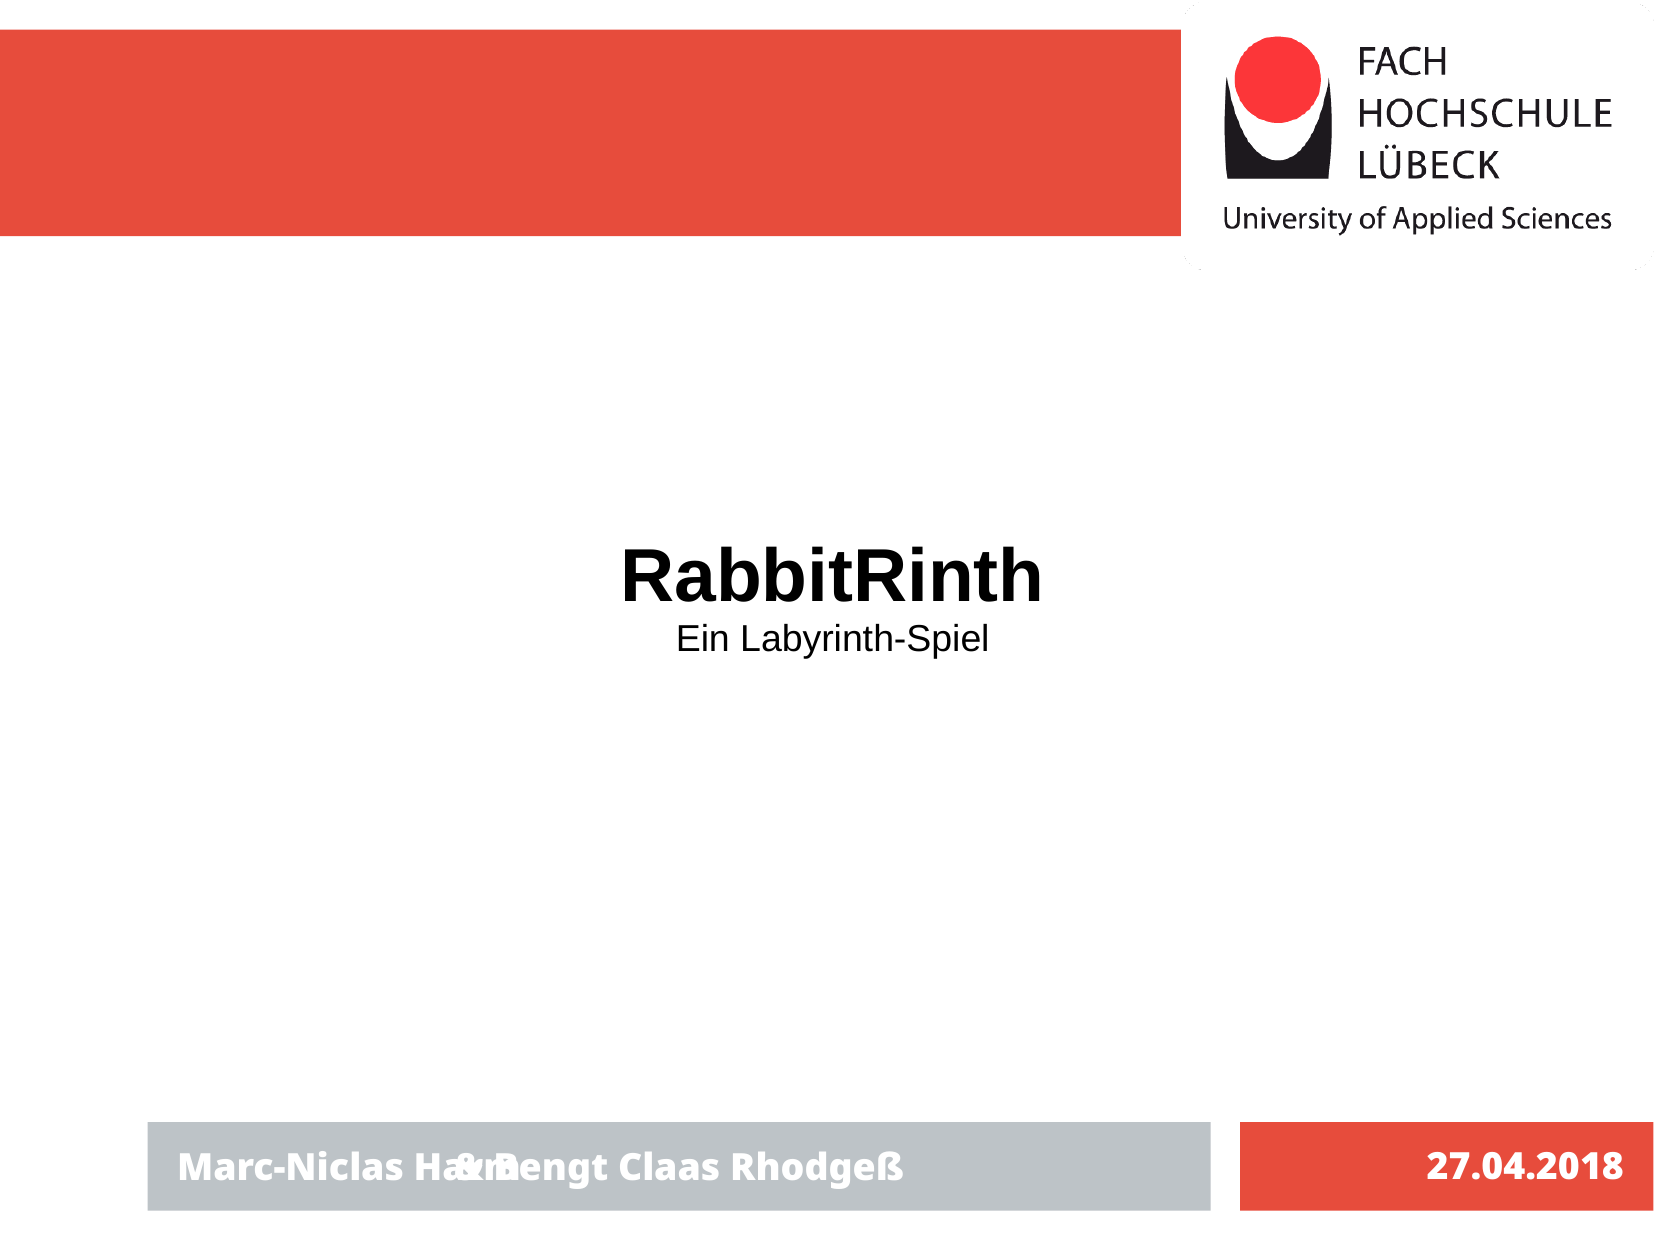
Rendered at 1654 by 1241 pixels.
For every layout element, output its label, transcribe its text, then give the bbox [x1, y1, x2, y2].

text_box RabbitRinth Ein Labyrinth-Spiel [566, 525, 1099, 667]
picture [1181, 1, 1654, 270]
